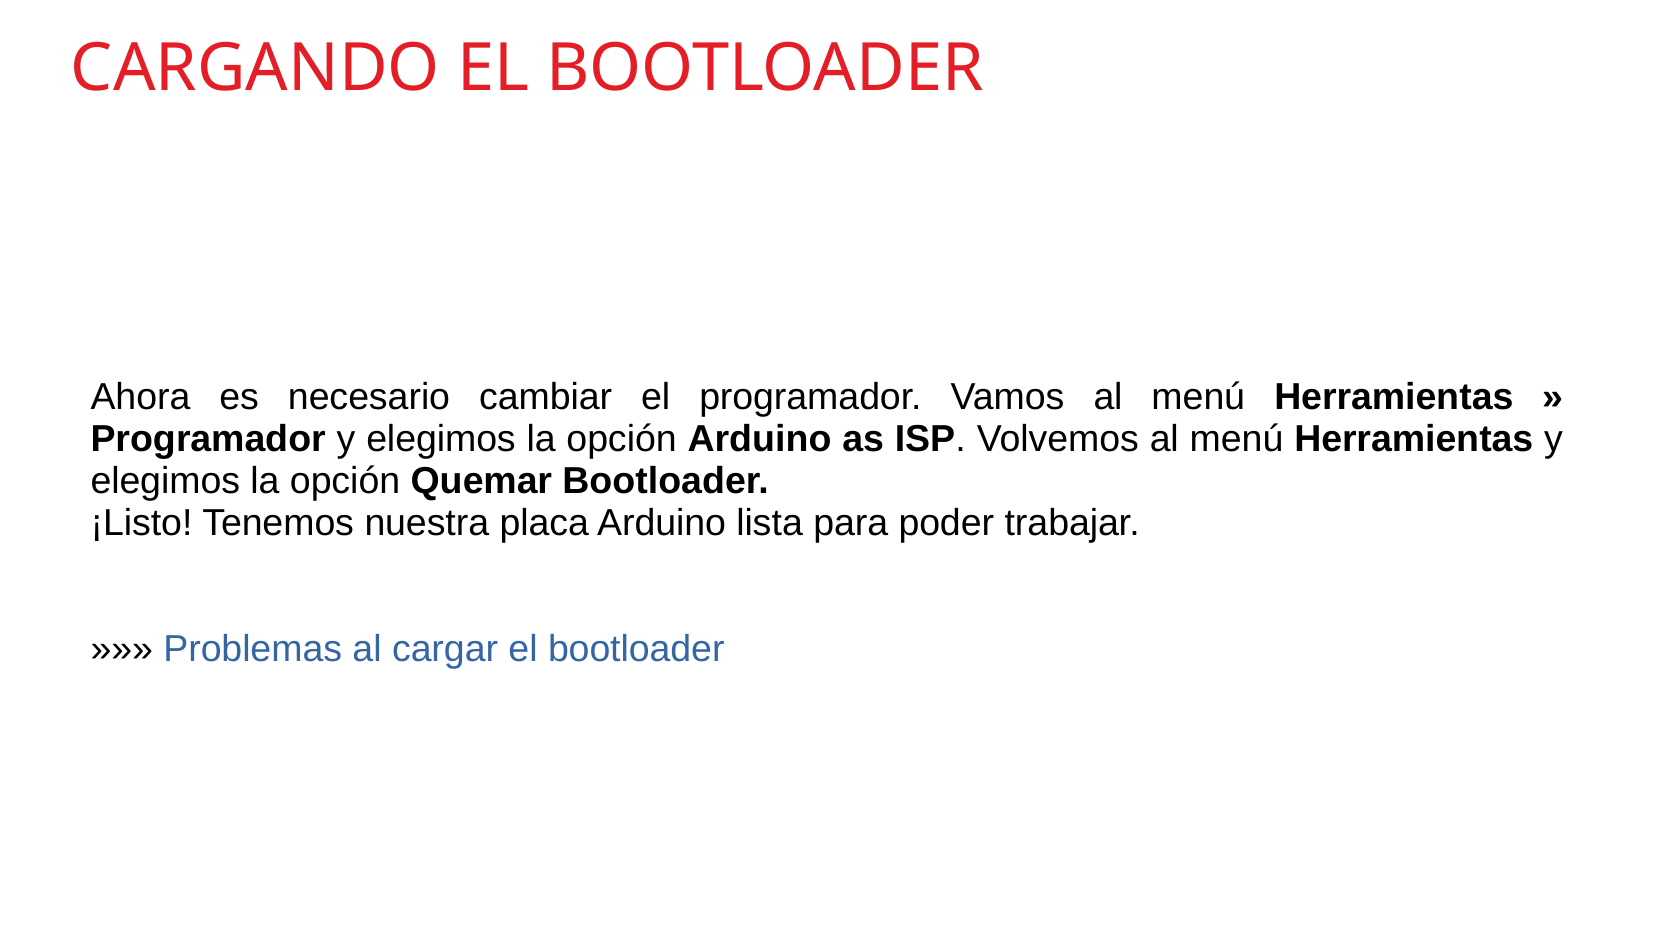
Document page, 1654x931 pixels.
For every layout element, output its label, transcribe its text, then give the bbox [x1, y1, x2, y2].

text_box Ahora es necesario cambiar el programador. Vamos al menú Herramientas » Programador y elegimos la opción Arduino as ISP. Volvemos al menú Herramientas y elegimos la opción Quemar Bootloader. ¡Listo! Tenemos nuestra placa Arduino lista para poder trabajar. »»» Problemas al cargar el bootloader [75, 367, 1578, 677]
title CARGANDO EL BOOTLOADER [70, 11, 1347, 118]
